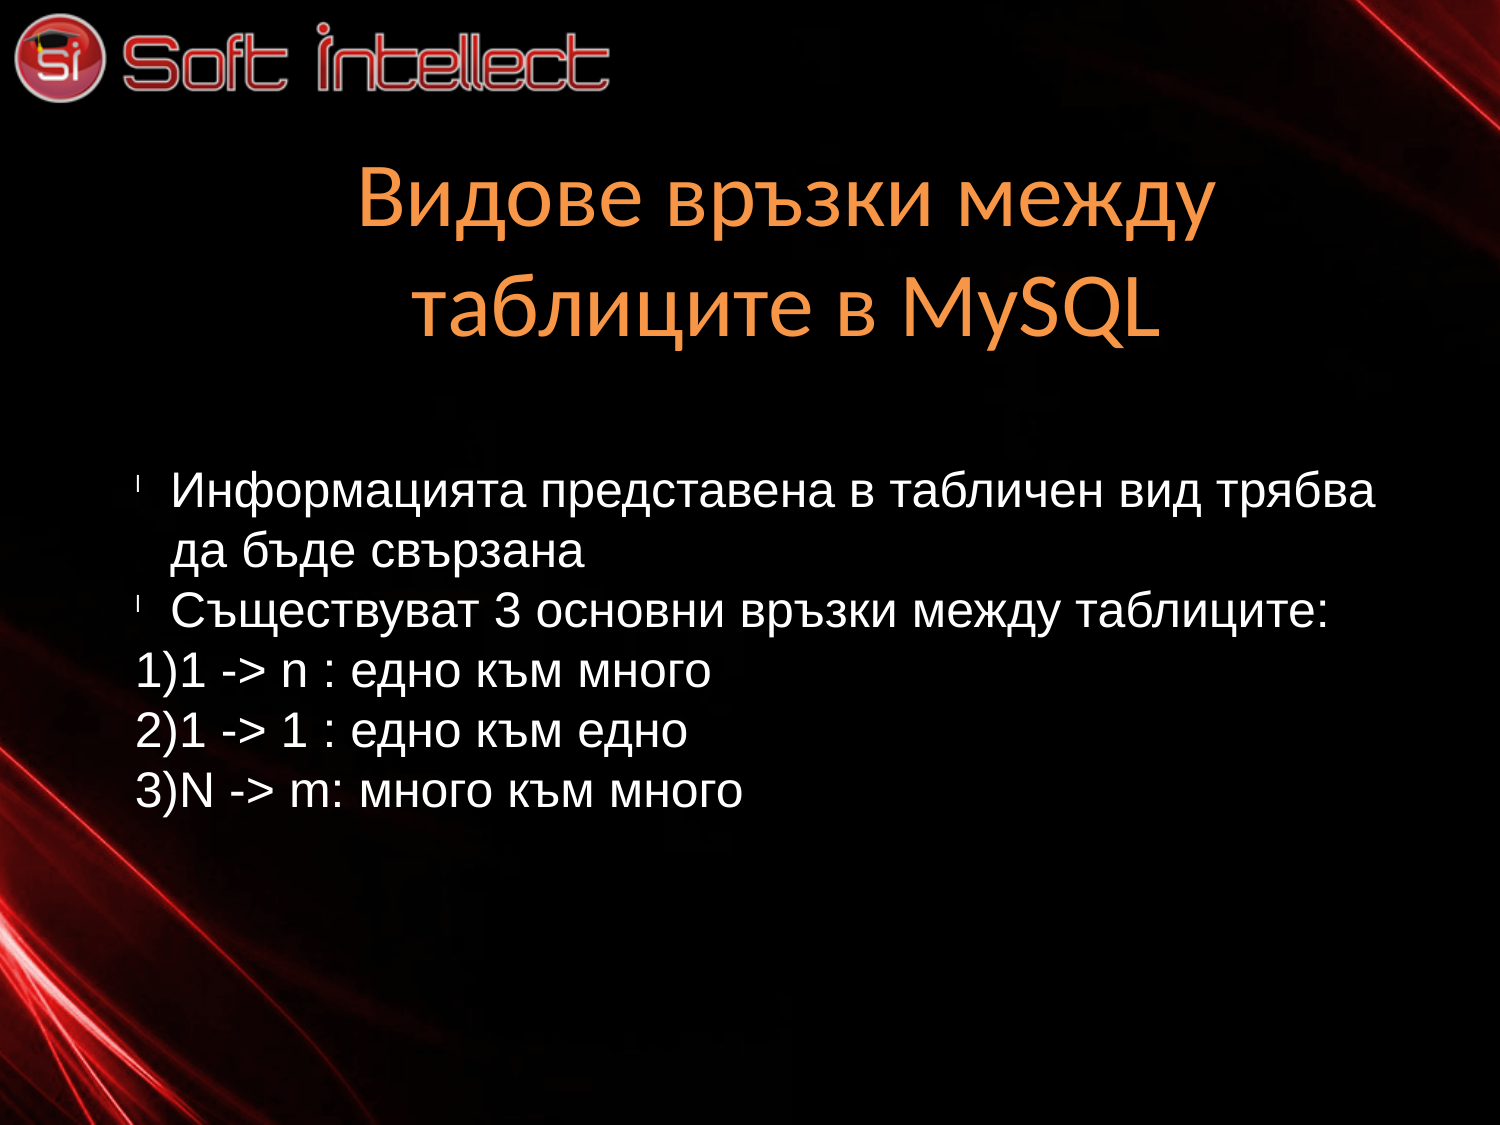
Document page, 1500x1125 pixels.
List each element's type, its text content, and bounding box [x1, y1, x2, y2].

text_box Видове връзки между таблиците в MySQL [149, 124, 1425, 365]
picture [0, 0, 1500, 1125]
text_box Информацията представена в табличен вид трябва да бъде свързана Съществуват 3 основни връзки между таблиците: 1 -> n : едно към много 1 -> 1 : едно към едно N -> m: много към много [119, 450, 1455, 1125]
